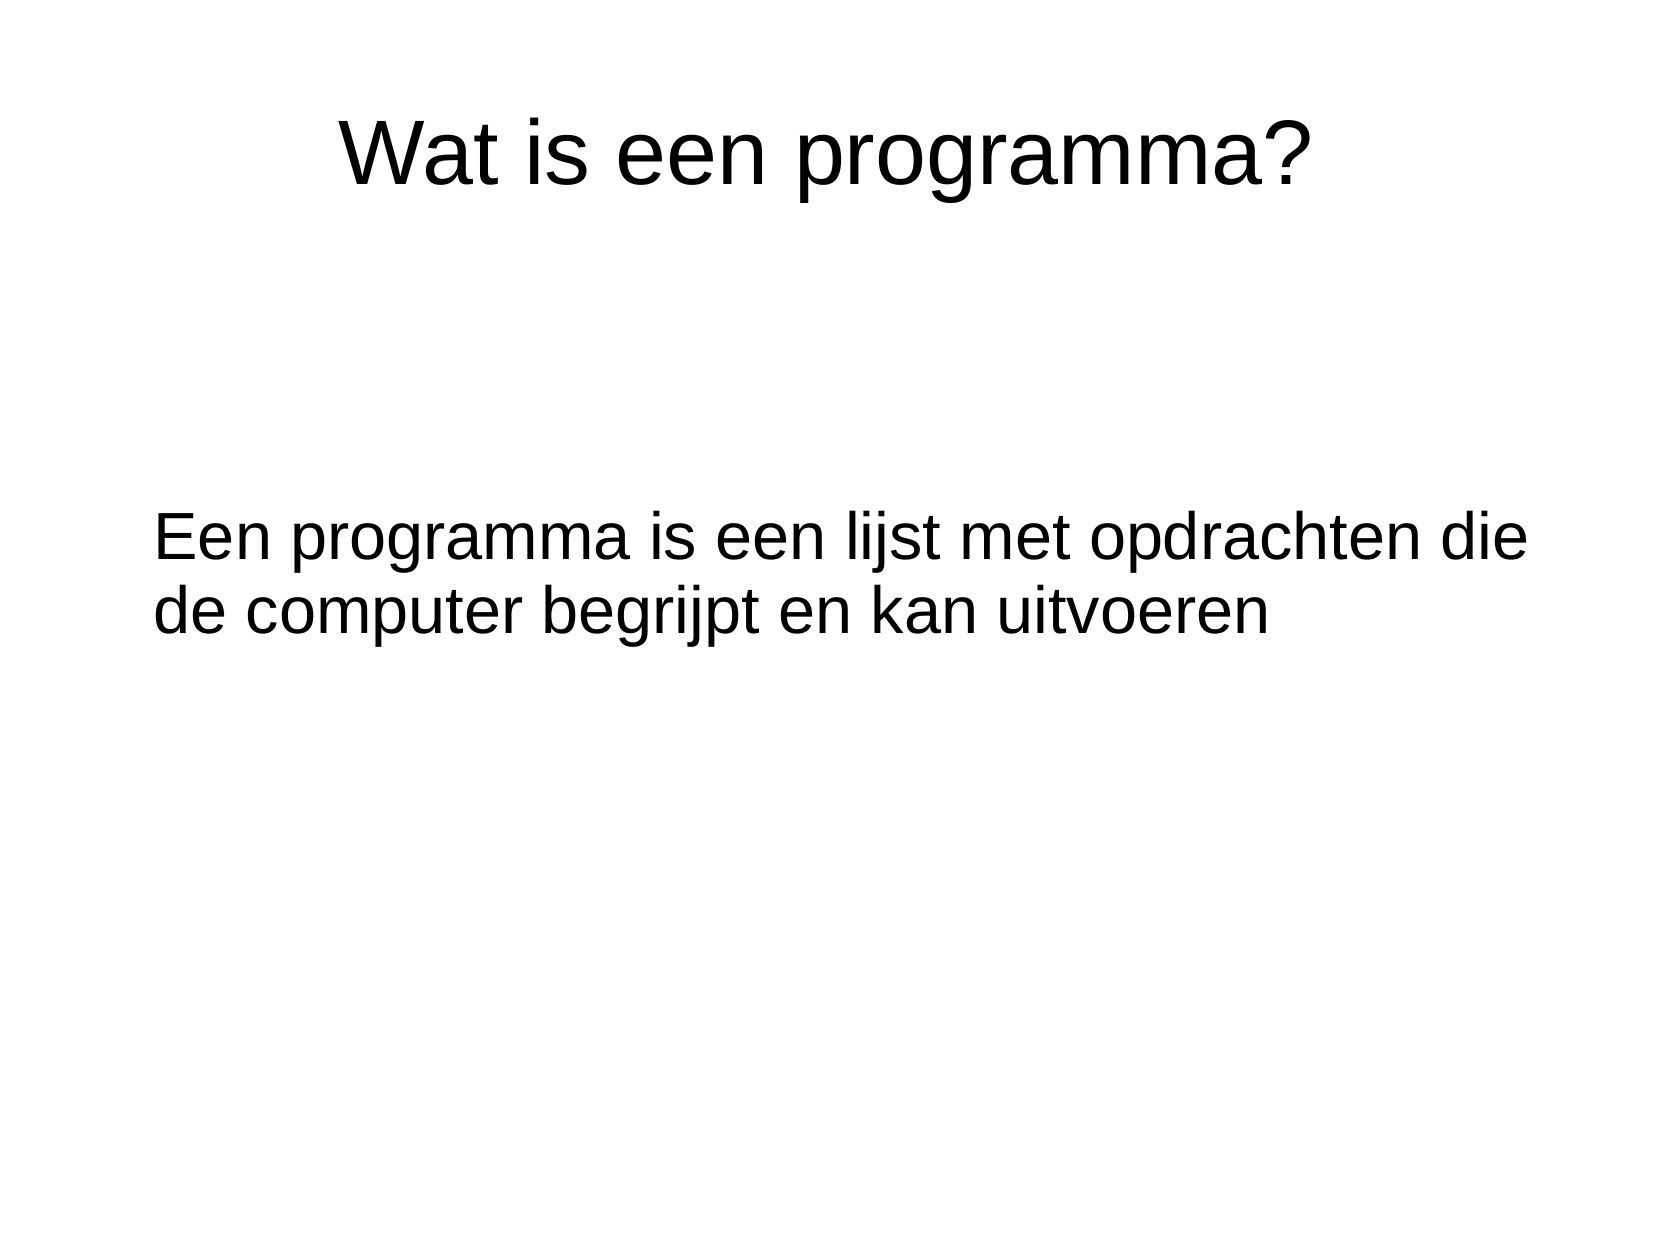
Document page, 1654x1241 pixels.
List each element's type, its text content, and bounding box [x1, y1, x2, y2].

title Wat is een programma? [82, 49, 1571, 257]
list Een programma is een lijst met opdrachten die de computer begrijpt en kan uitvoeren [82, 290, 1571, 1010]
